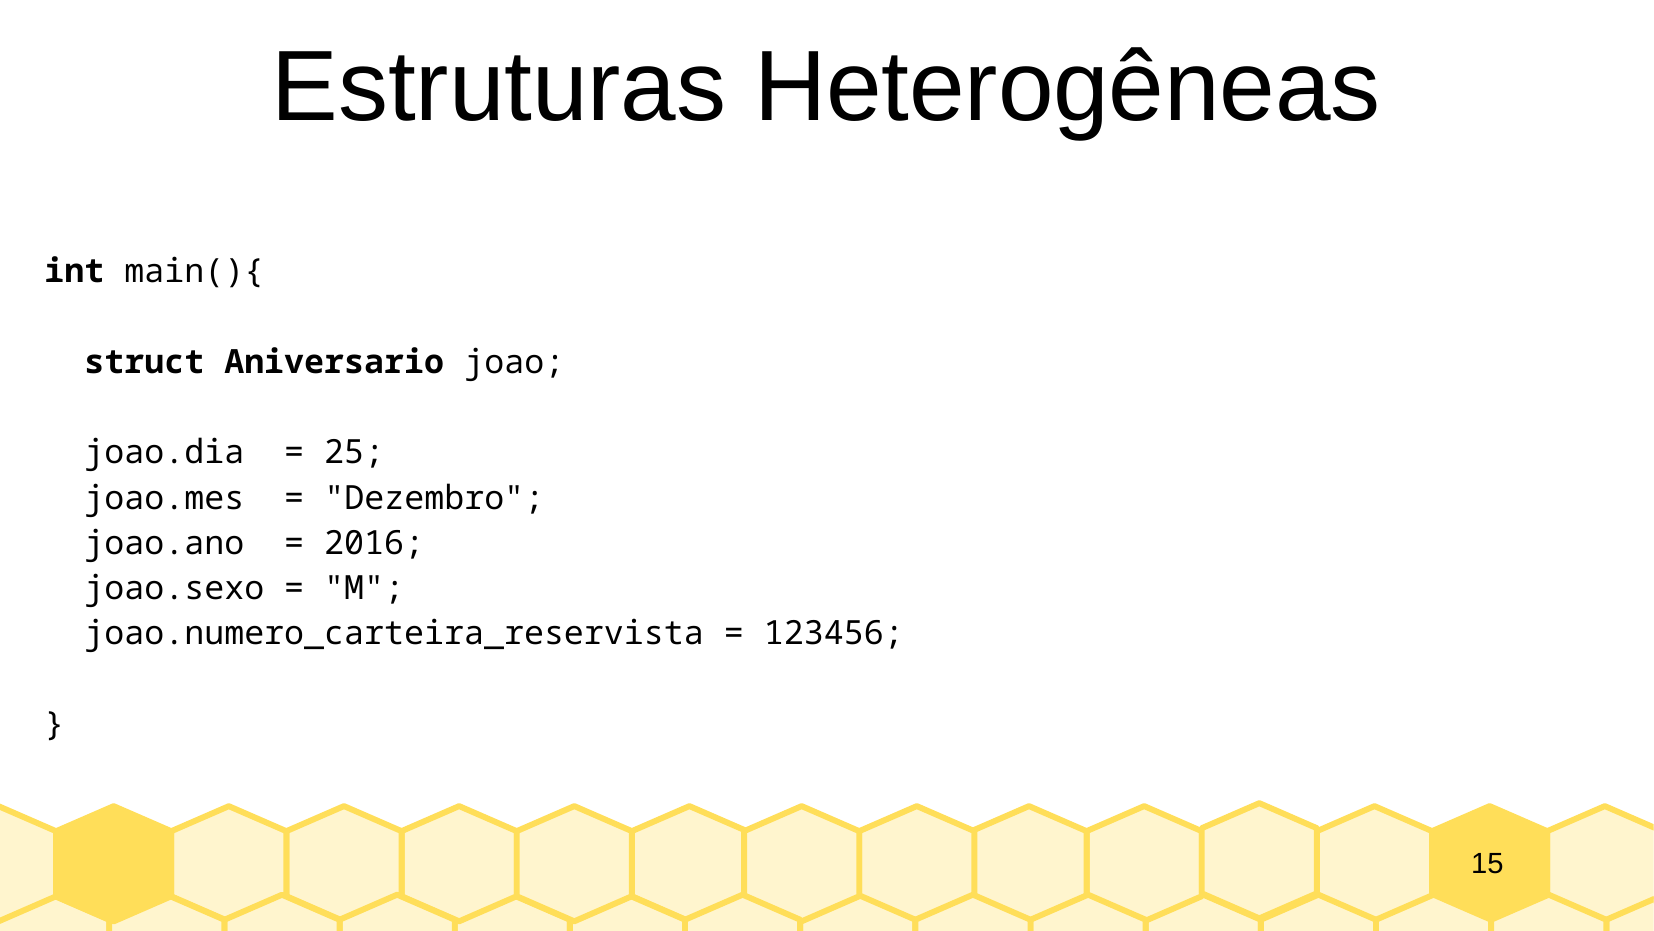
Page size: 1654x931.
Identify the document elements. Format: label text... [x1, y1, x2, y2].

text_box int main(){ struct Aniversario joao; joao.dia = 25; joao.mes = "Dezembro"; joao.ano = 2016; joao.sexo = "M"; joao.numero_carteira_reservista = 123456; } [29, 194, 1595, 756]
title Estruturas Heterogêneas [29, 11, 1625, 160]
